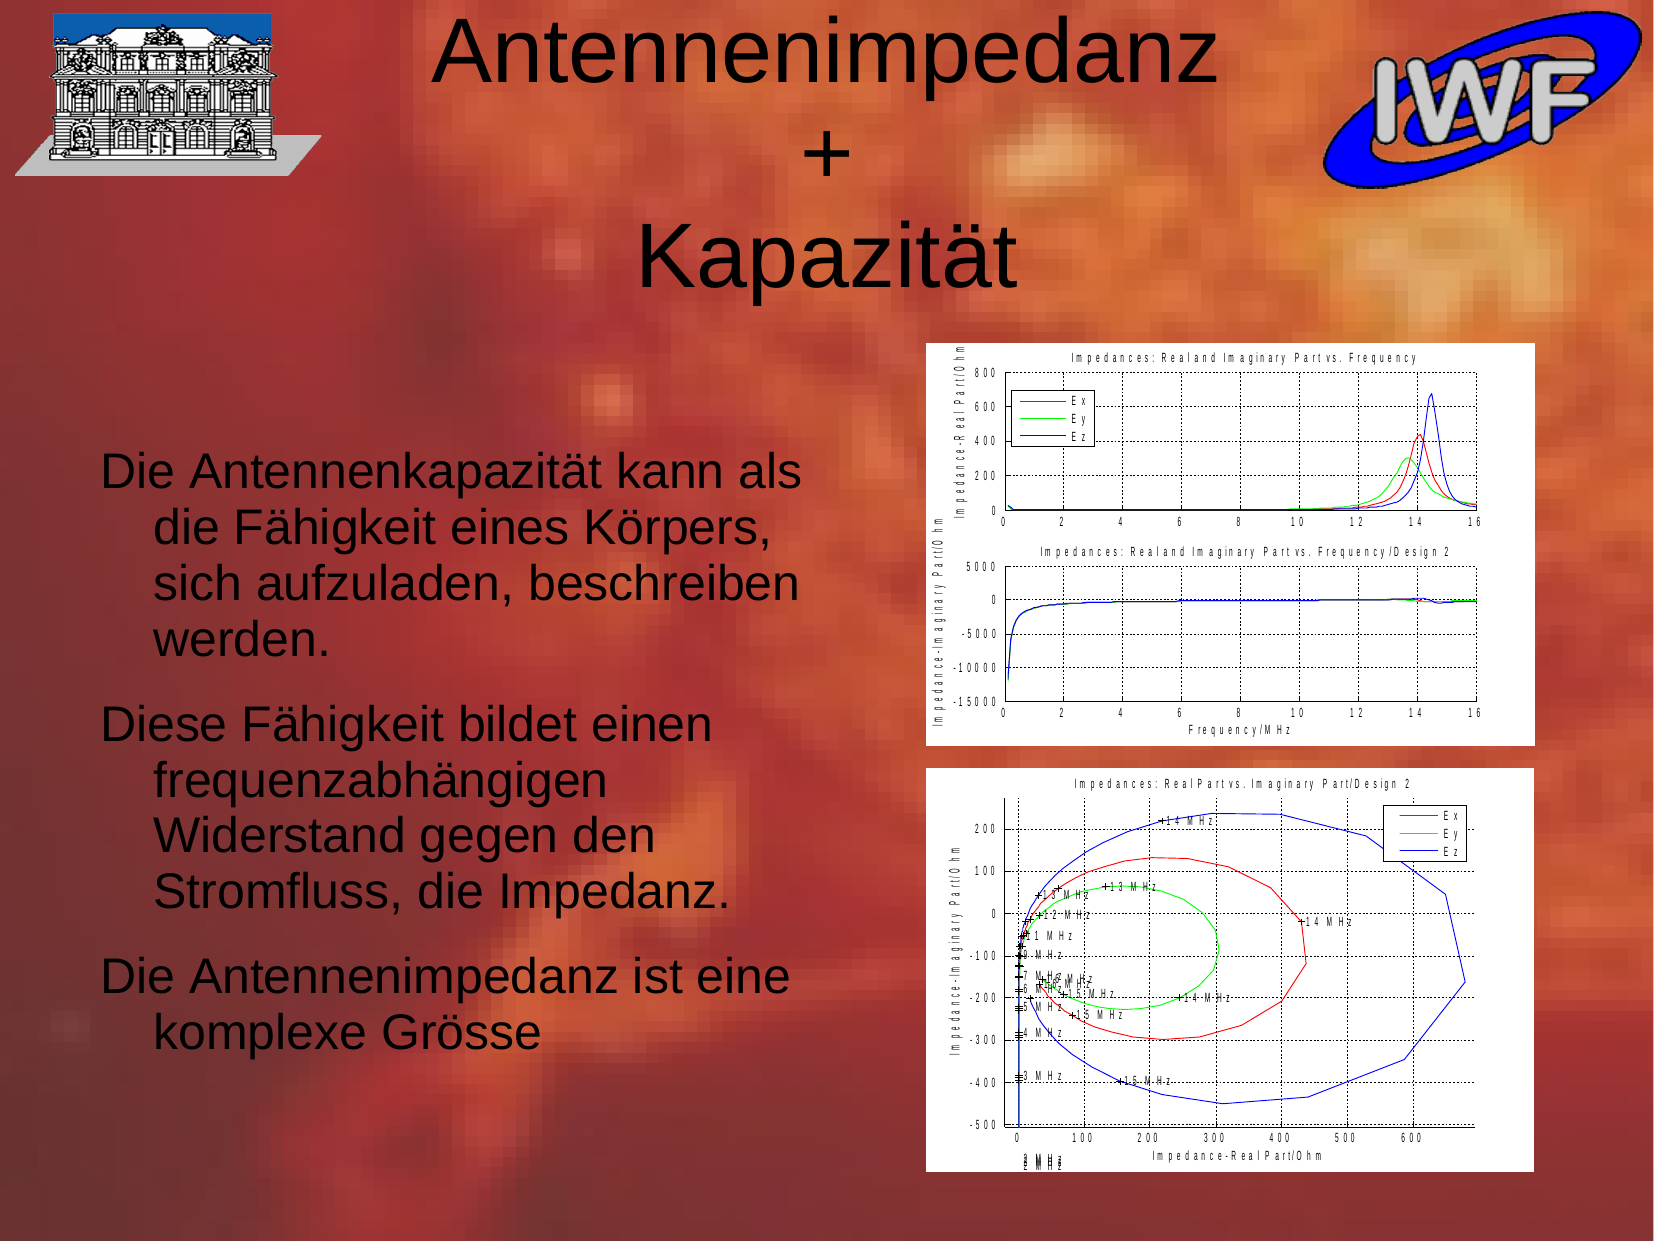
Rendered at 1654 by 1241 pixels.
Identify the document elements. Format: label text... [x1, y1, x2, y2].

picture [0, 0, 1654, 1241]
list Die Antennenkapazität kann als die Fähigkeit eines Körpers, sich aufzuladen, beschreiben werden. Diese Fähigkeit bildet einen frequenzabhängigen Widerstand gegen den Stromfluss, die Impedanz. Die Antennenimpedanz ist eine komplexe Grösse [82, 443, 827, 1061]
title Antennenimpedanz + Kapazität [82, 0, 1571, 307]
